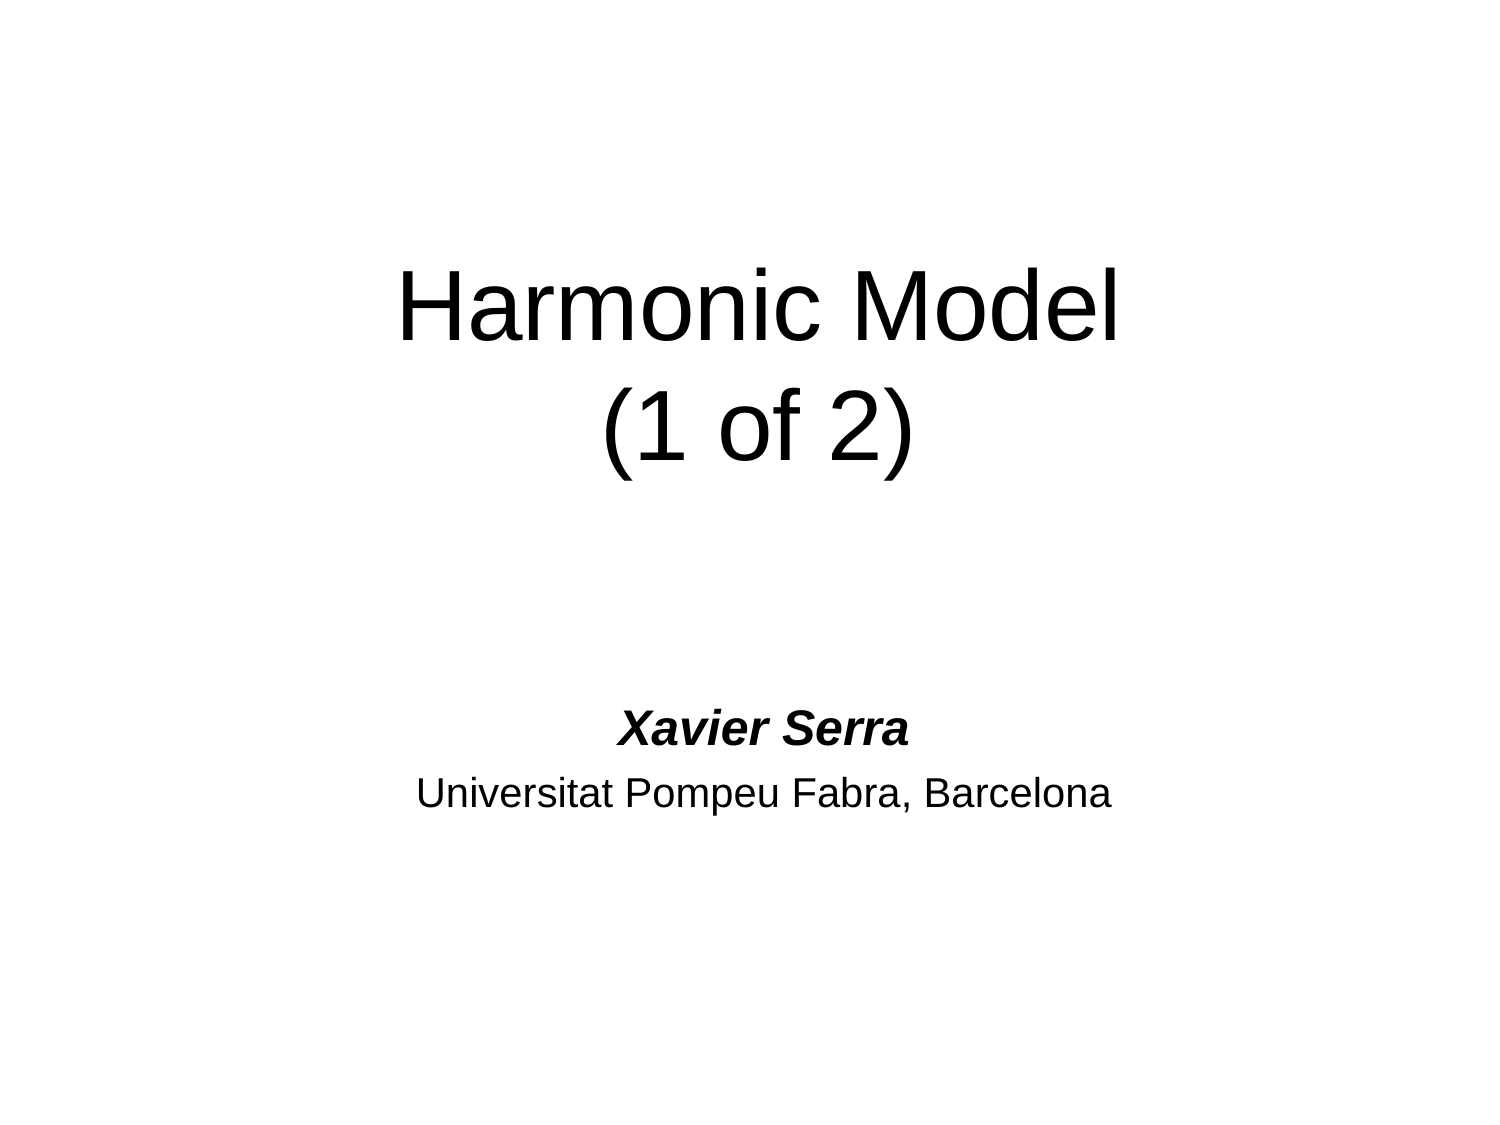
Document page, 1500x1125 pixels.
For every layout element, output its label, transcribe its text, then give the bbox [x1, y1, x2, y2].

text_box Xavier Serra Universitat Pompeu Fabra, Barcelona [307, 692, 1221, 899]
title Harmonic Model (1 of 2) [75, 90, 1406, 631]
